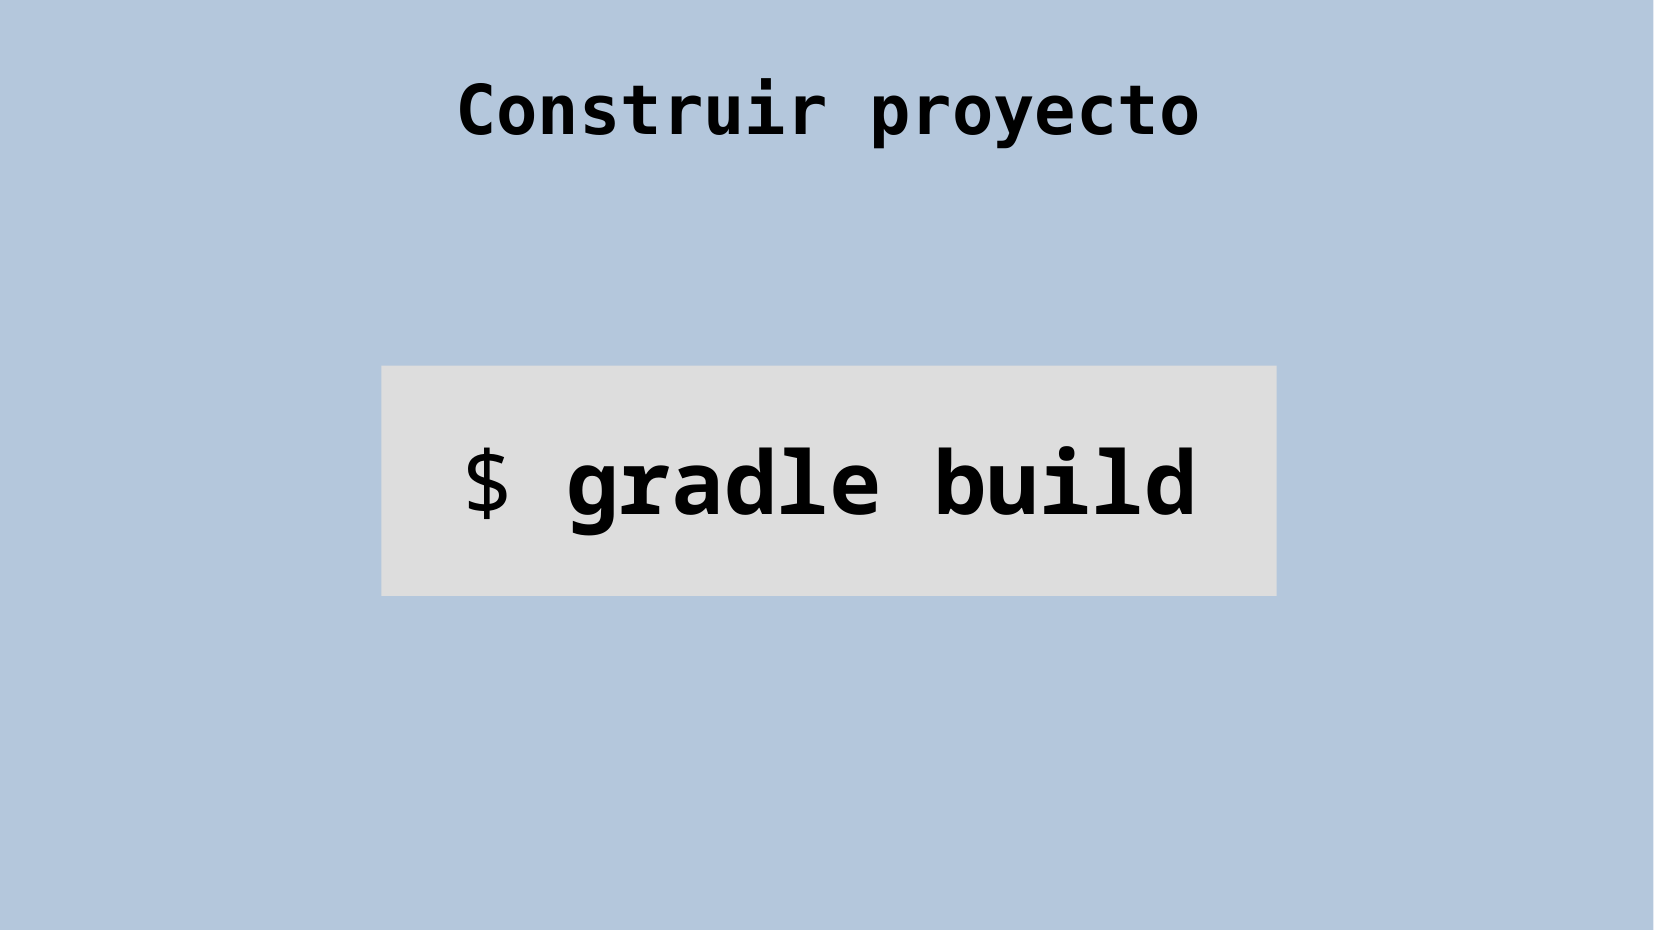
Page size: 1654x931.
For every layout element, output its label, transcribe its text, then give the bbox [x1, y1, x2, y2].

title Construir proyecto [84, 10, 1573, 212]
text_box $ gradle build [381, 365, 1277, 596]
